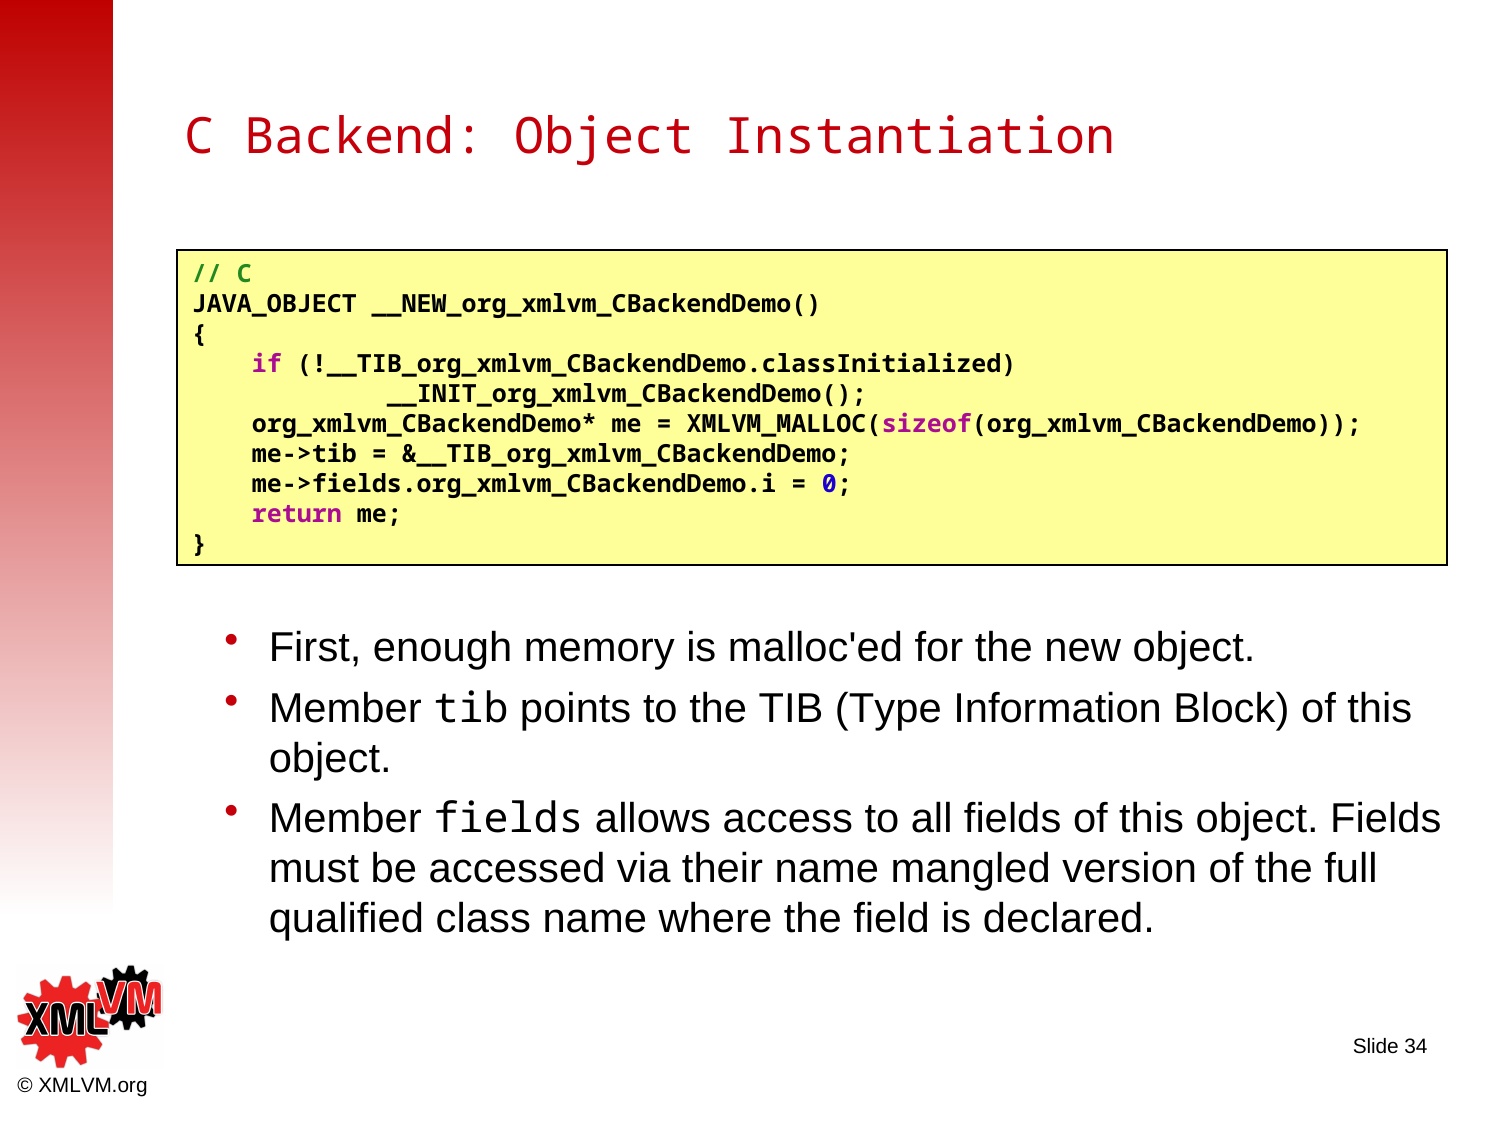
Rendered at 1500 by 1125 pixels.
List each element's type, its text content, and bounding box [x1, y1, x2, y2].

title C Backend: Object Instantiation [170, 67, 1447, 207]
text_box // C JAVA_OBJECT __NEW_org_xmlvm_CBackendDemo() { if (!__TIB_org_xmlvm_CBackendDemo.classInitialized) __INIT_org_xmlvm_CBackendDemo(); org_xmlvm_CBackendDemo* me = XMLVM_MALLOC(sizeof(org_xmlvm_CBackendDemo)); me->tib = &__TIB_org_xmlvm_CBackendDemo; me->fields.org_xmlvm_CBackendDemo.i = 0; return me; } [177, 249, 1447, 565]
list First, enough memory is malloc'ed for the new object. Member tib points to the TIB (Type Information Block) of this object. Member fields allows access to all fields of this object. Fields must be accessed via their name mangled version of the full qualified class name where the field is declared. [224, 620, 1447, 986]
picture [16, 964, 164, 1069]
